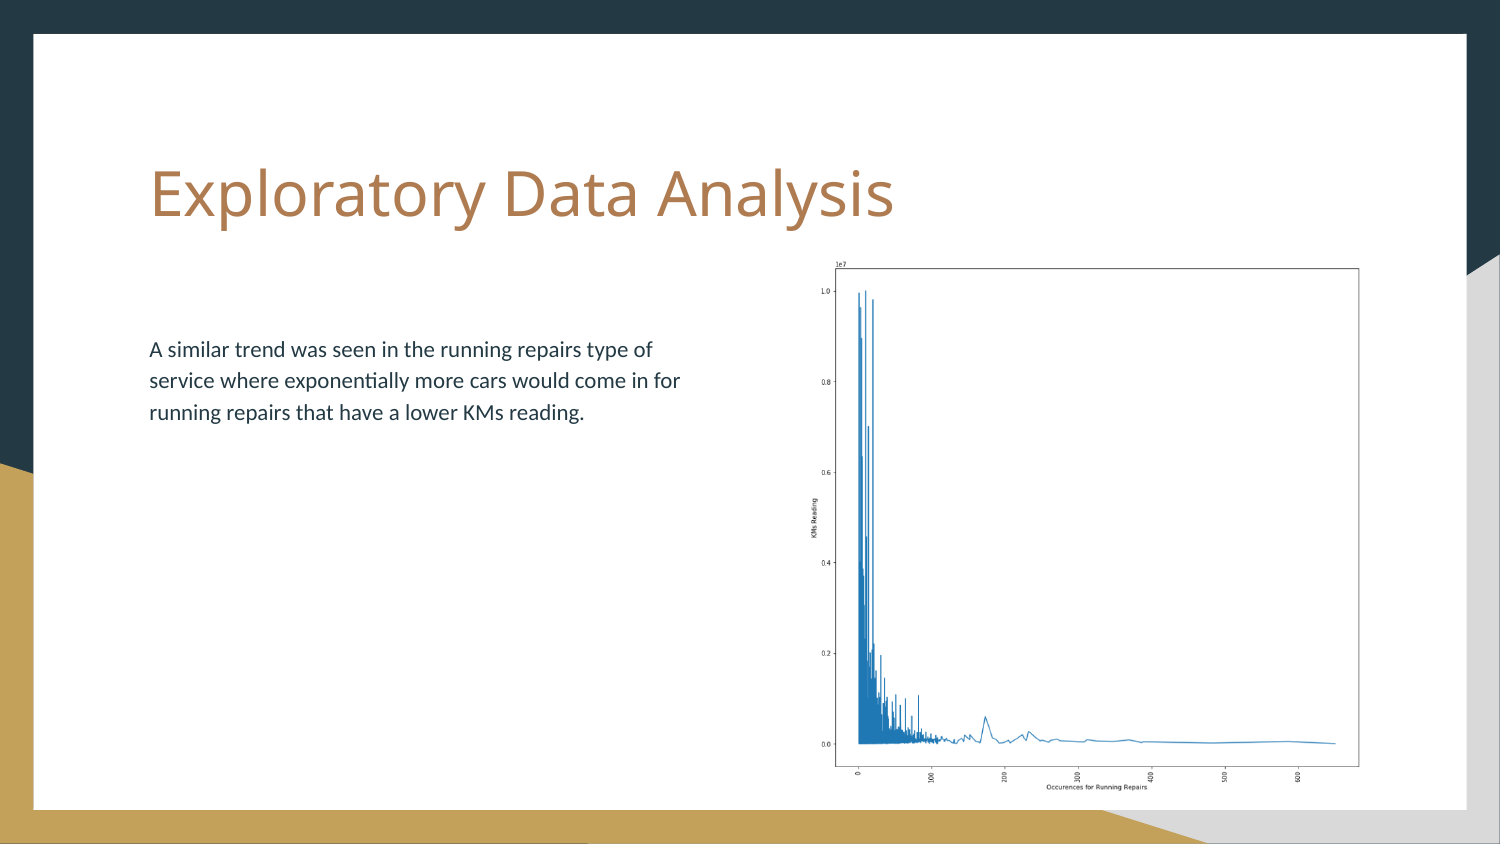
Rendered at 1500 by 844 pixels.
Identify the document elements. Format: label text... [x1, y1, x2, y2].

title Exploratory Data Analysis [134, 138, 1366, 296]
picture [795, 254, 1366, 794]
list A similar trend was seen in the running repairs type of service where exponentially more cars would come in for running repairs that have a lower KMs reading. [134, 315, 736, 729]
